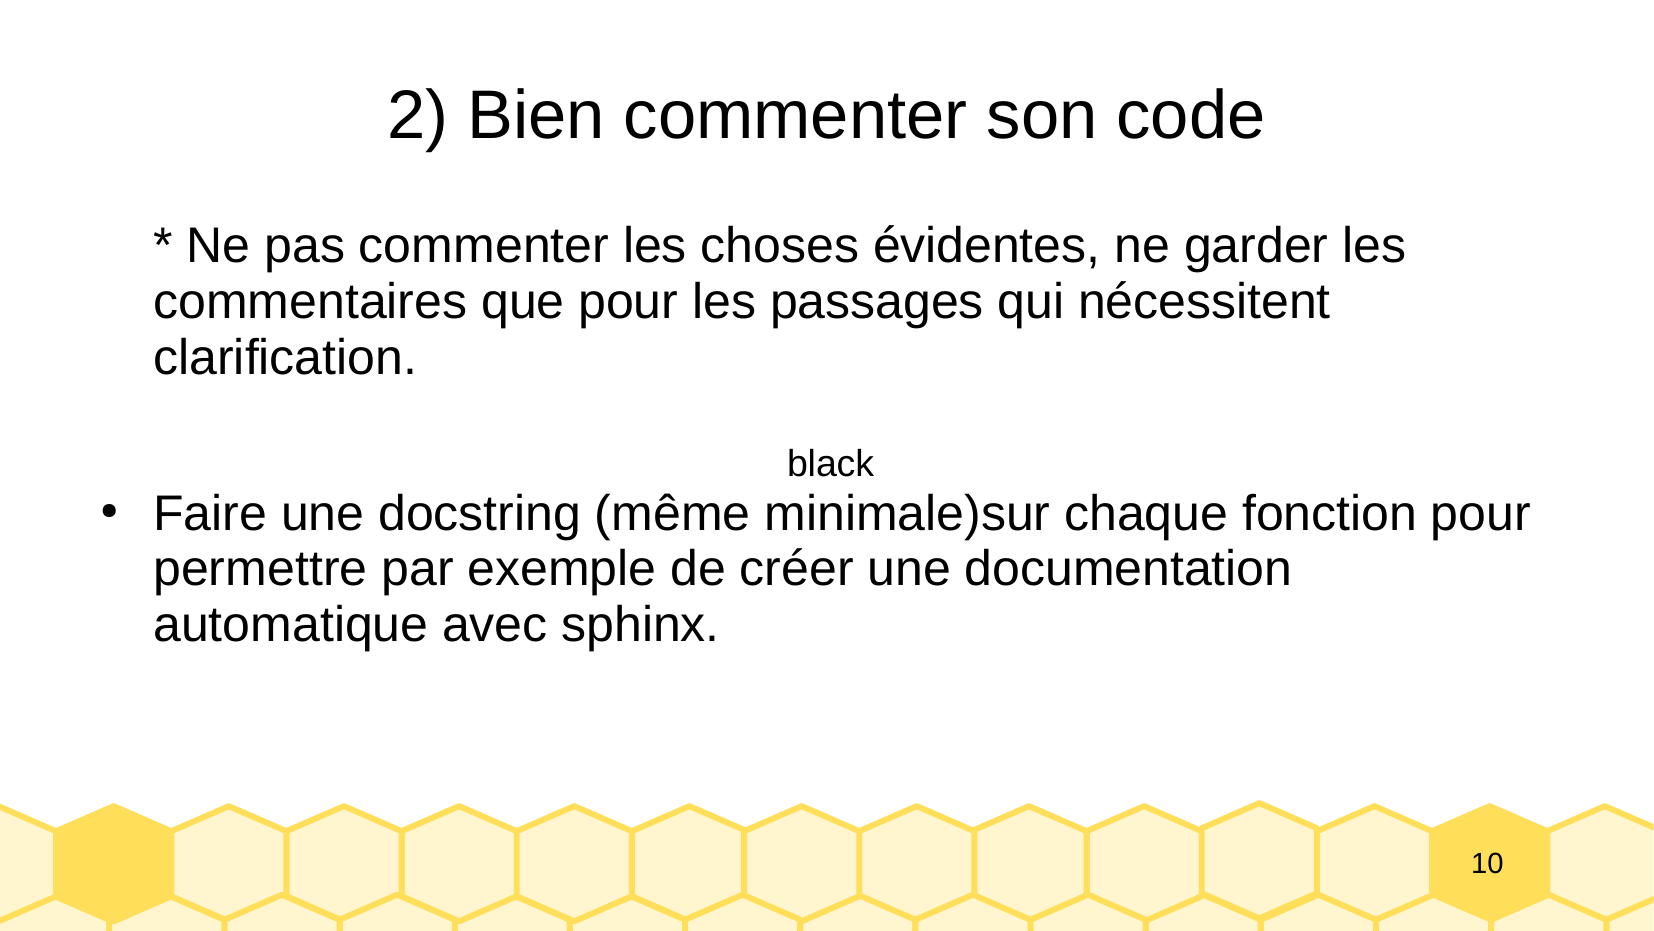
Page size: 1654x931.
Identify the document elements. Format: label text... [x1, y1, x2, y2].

list * Ne pas commenter les choses évidentes, ne garder les commentaires que pour les passages qui nécessitent clarification. Faire une docstring (même minimale)sur chaque fonction pour permettre par exemple de créer une documentation automatique avec sphinx. [82, 217, 1571, 758]
title 2) Bien commenter son code [82, 37, 1571, 193]
text_box black [772, 434, 900, 492]
